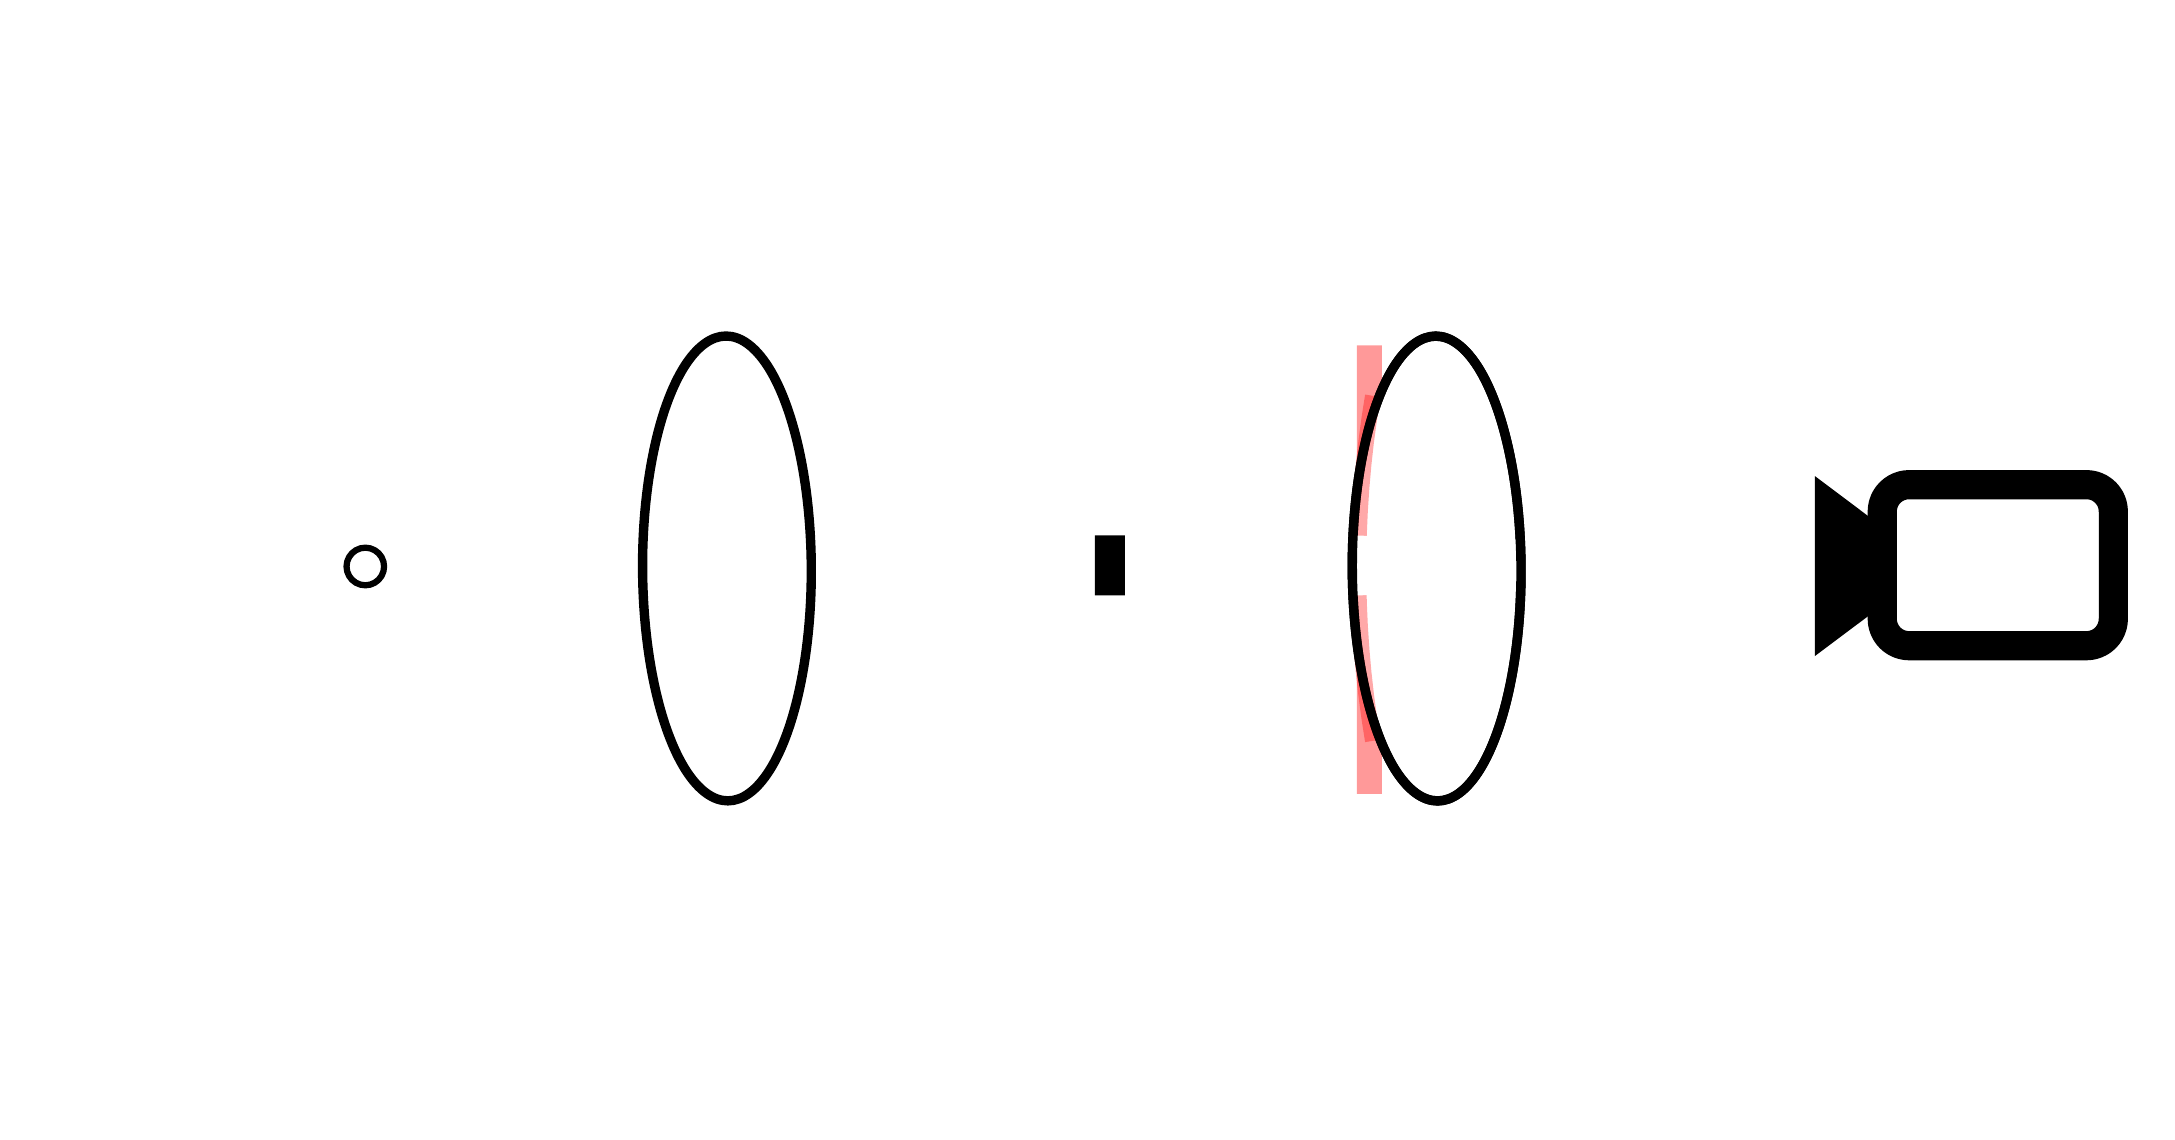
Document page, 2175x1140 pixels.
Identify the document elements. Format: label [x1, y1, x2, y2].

text_box [642, 0, 1747, 1140]
text_box [1814, 476, 1875, 657]
text_box [1882, 484, 2114, 646]
